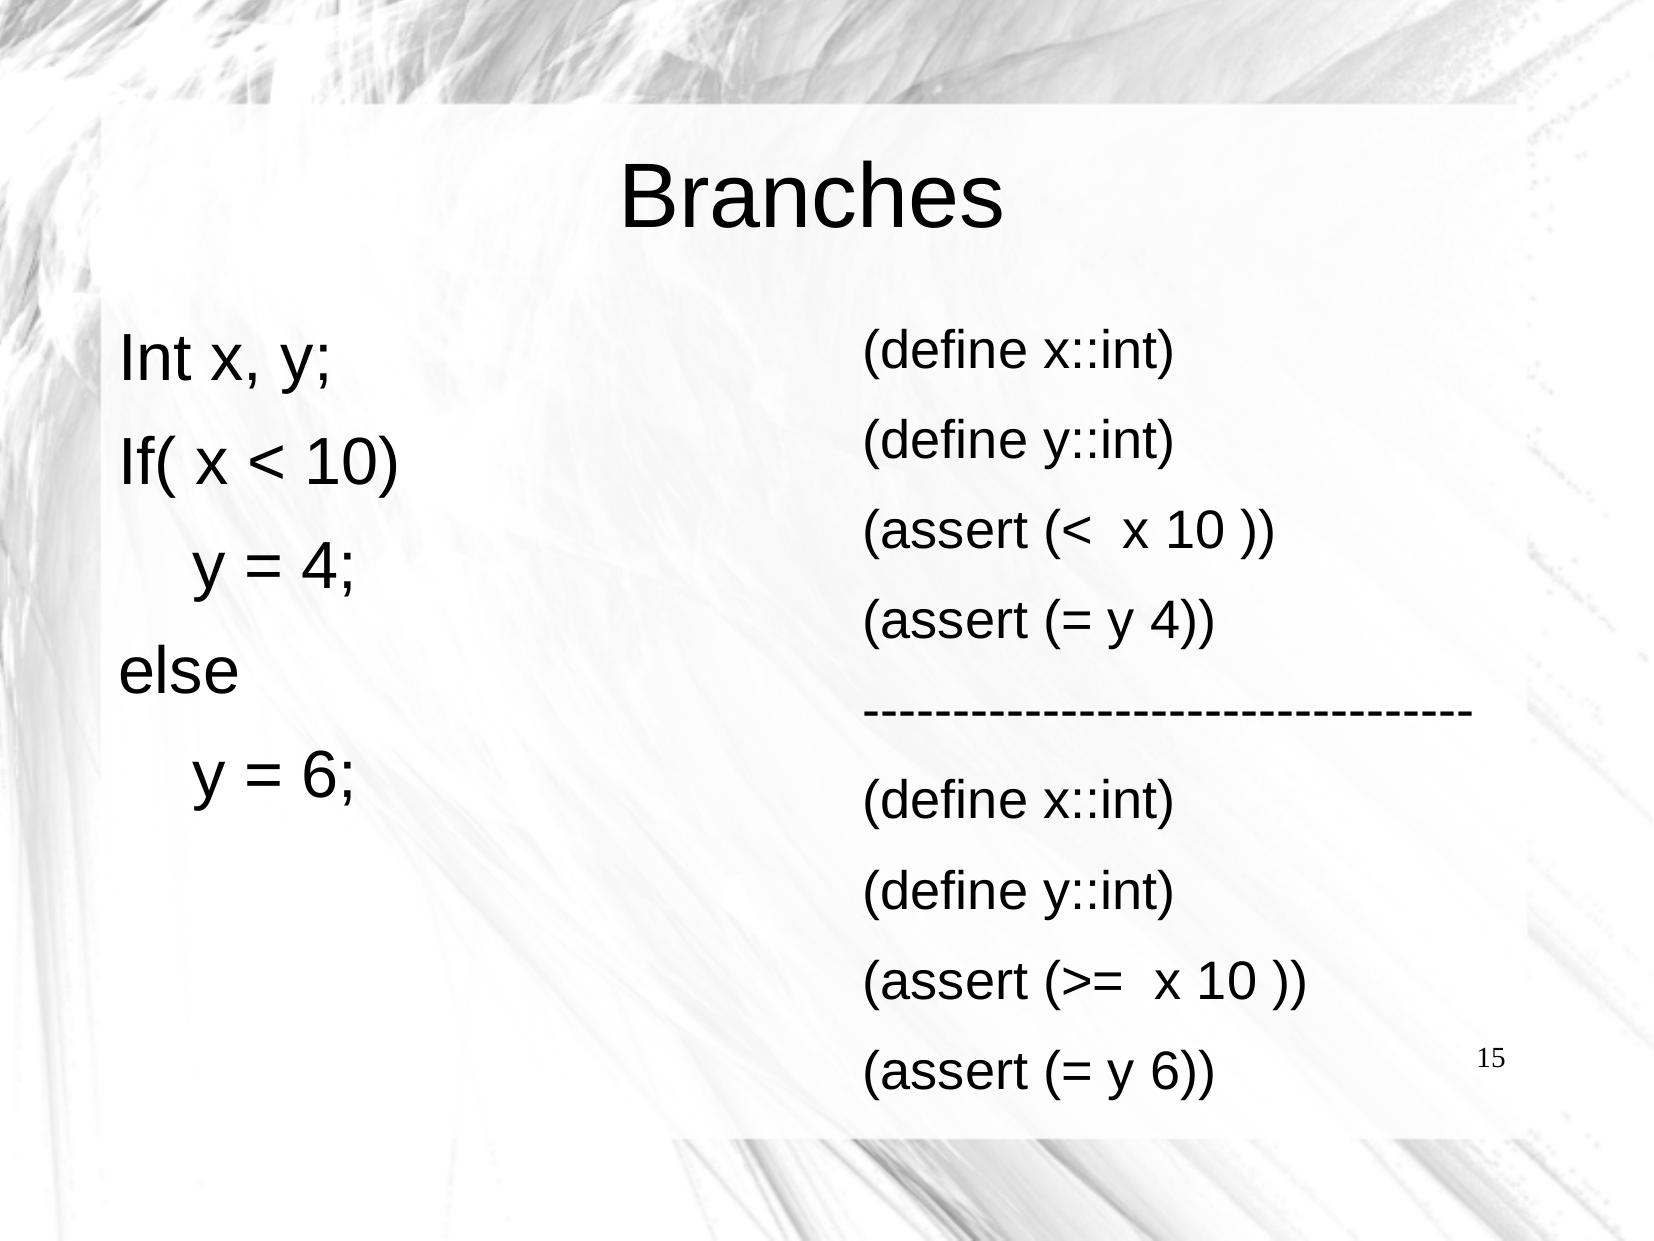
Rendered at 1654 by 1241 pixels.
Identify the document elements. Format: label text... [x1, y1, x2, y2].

picture [0, 0, 1654, 1241]
list Int x, y; If( x < 10) y = 4; else y = 6; [118, 319, 827, 1039]
list (define x::int) (define y::int) (assert (< x 10 )) (assert (= y 4)) ---------------------------------- (define x::int) (define y::int) (assert (>= x 10 )) (assert (= y 6)) [862, 319, 1572, 1101]
title Branches [118, 112, 1506, 281]
